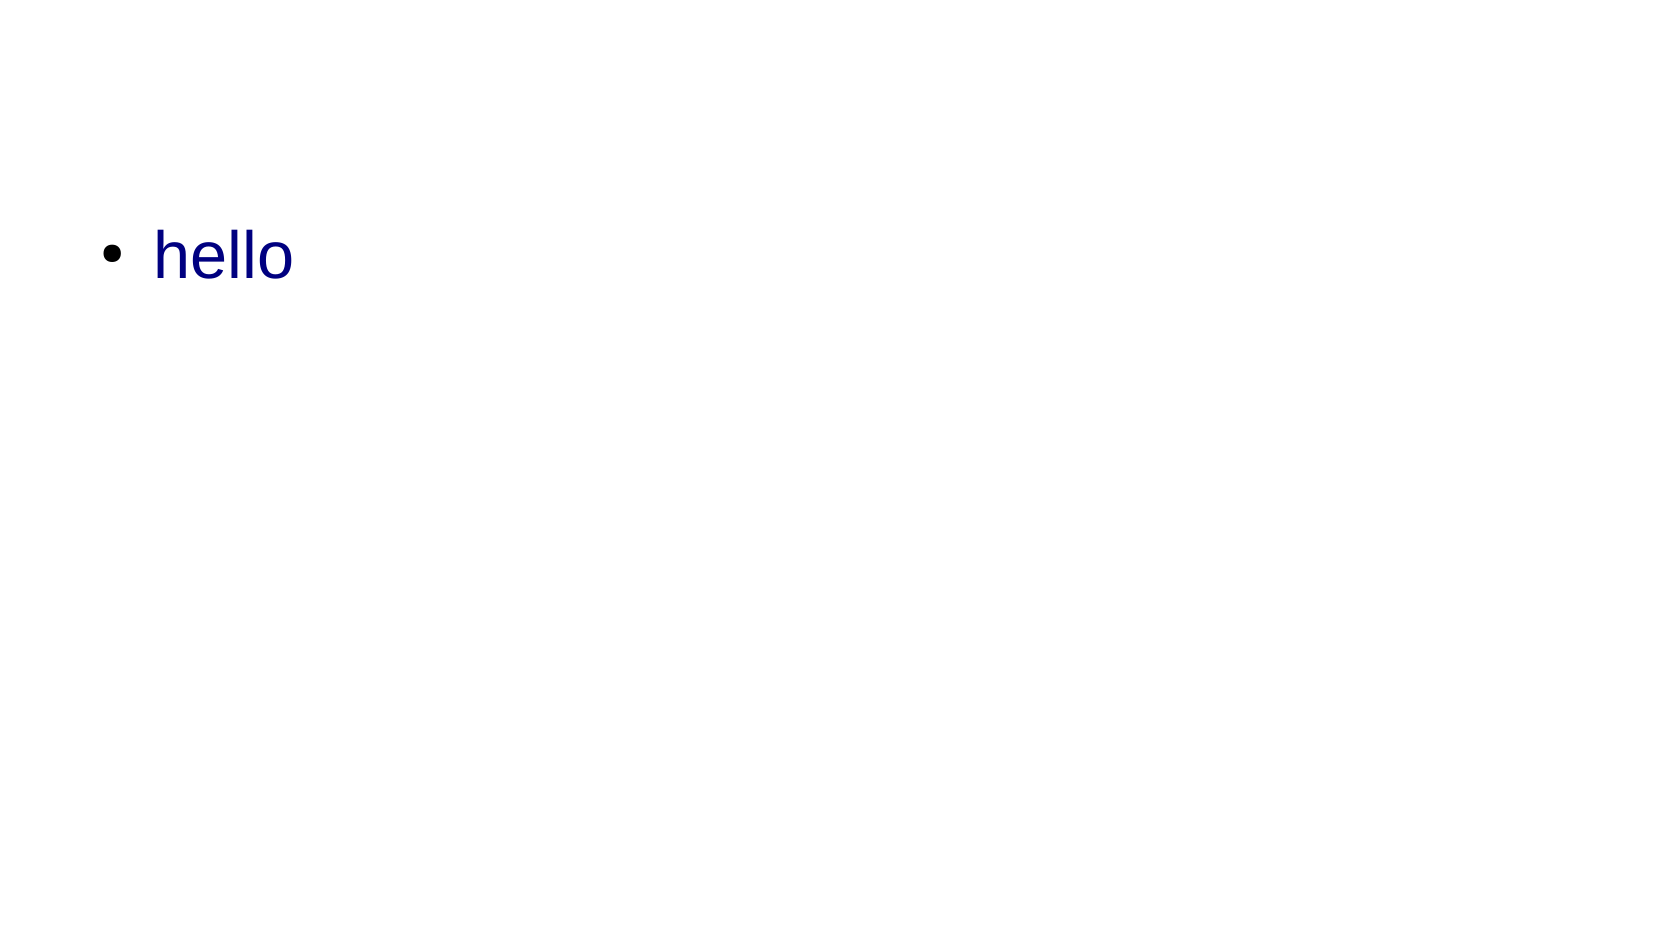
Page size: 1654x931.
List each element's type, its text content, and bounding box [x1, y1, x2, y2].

list hello [82, 217, 1571, 758]
